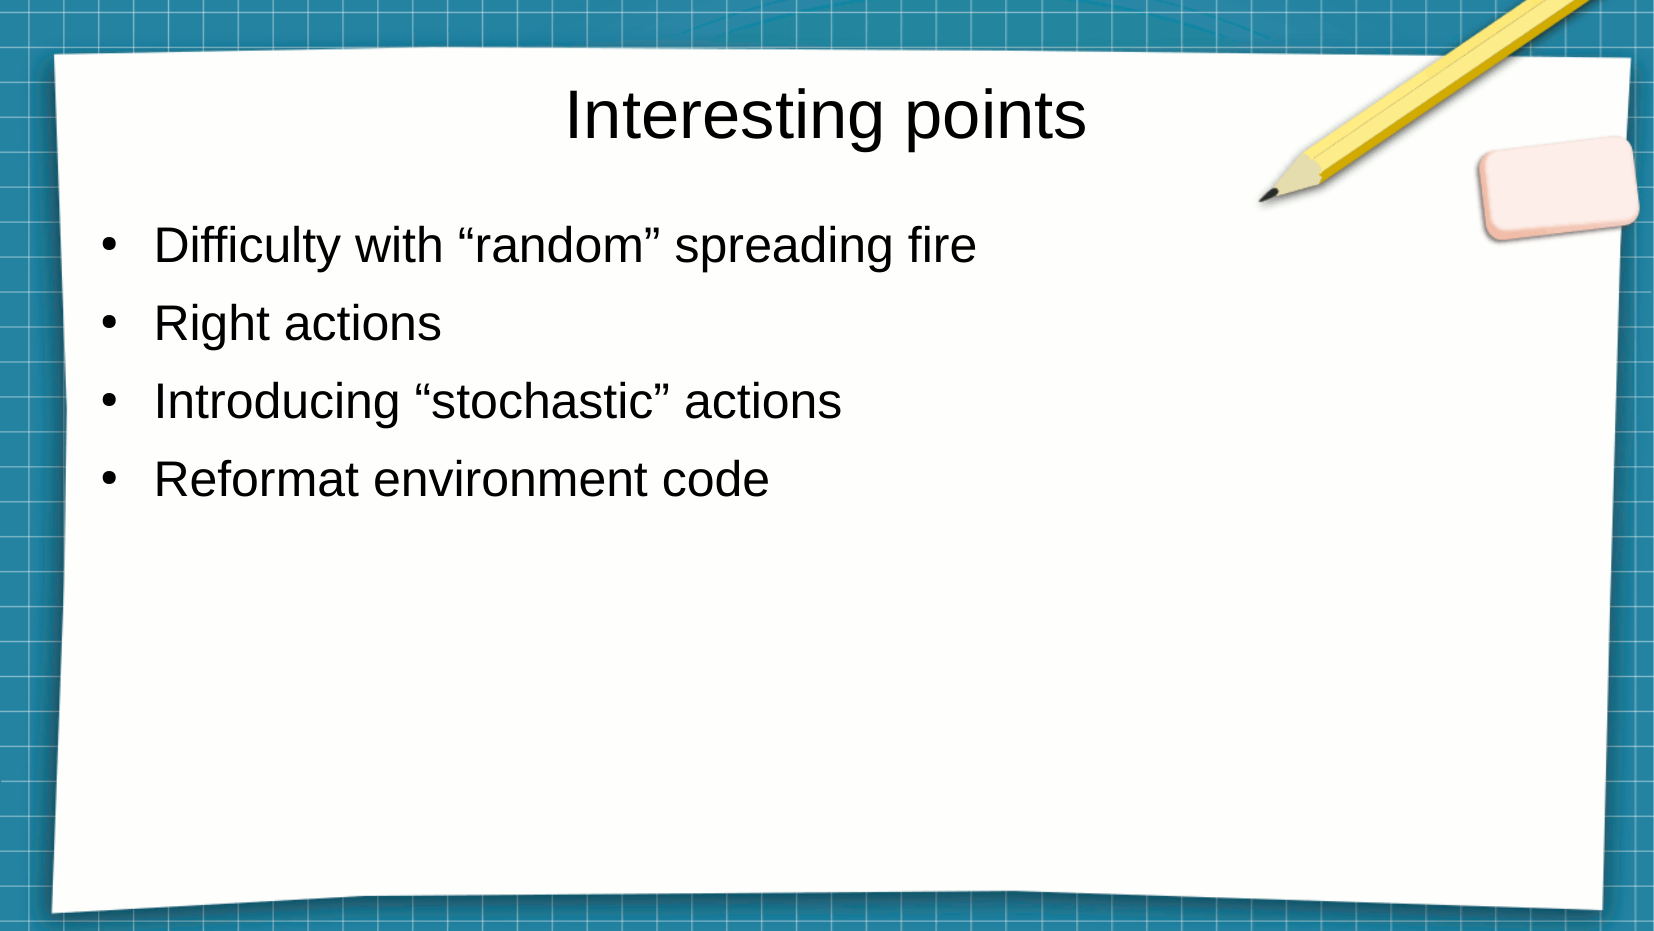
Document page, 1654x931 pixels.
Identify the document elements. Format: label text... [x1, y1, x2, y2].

picture [0, 0, 1654, 931]
title Interesting points [82, 37, 1571, 193]
list Difficulty with “random” spreading fire Right actions Introducing “stochastic” actions Reformat environment code [82, 217, 1571, 758]
